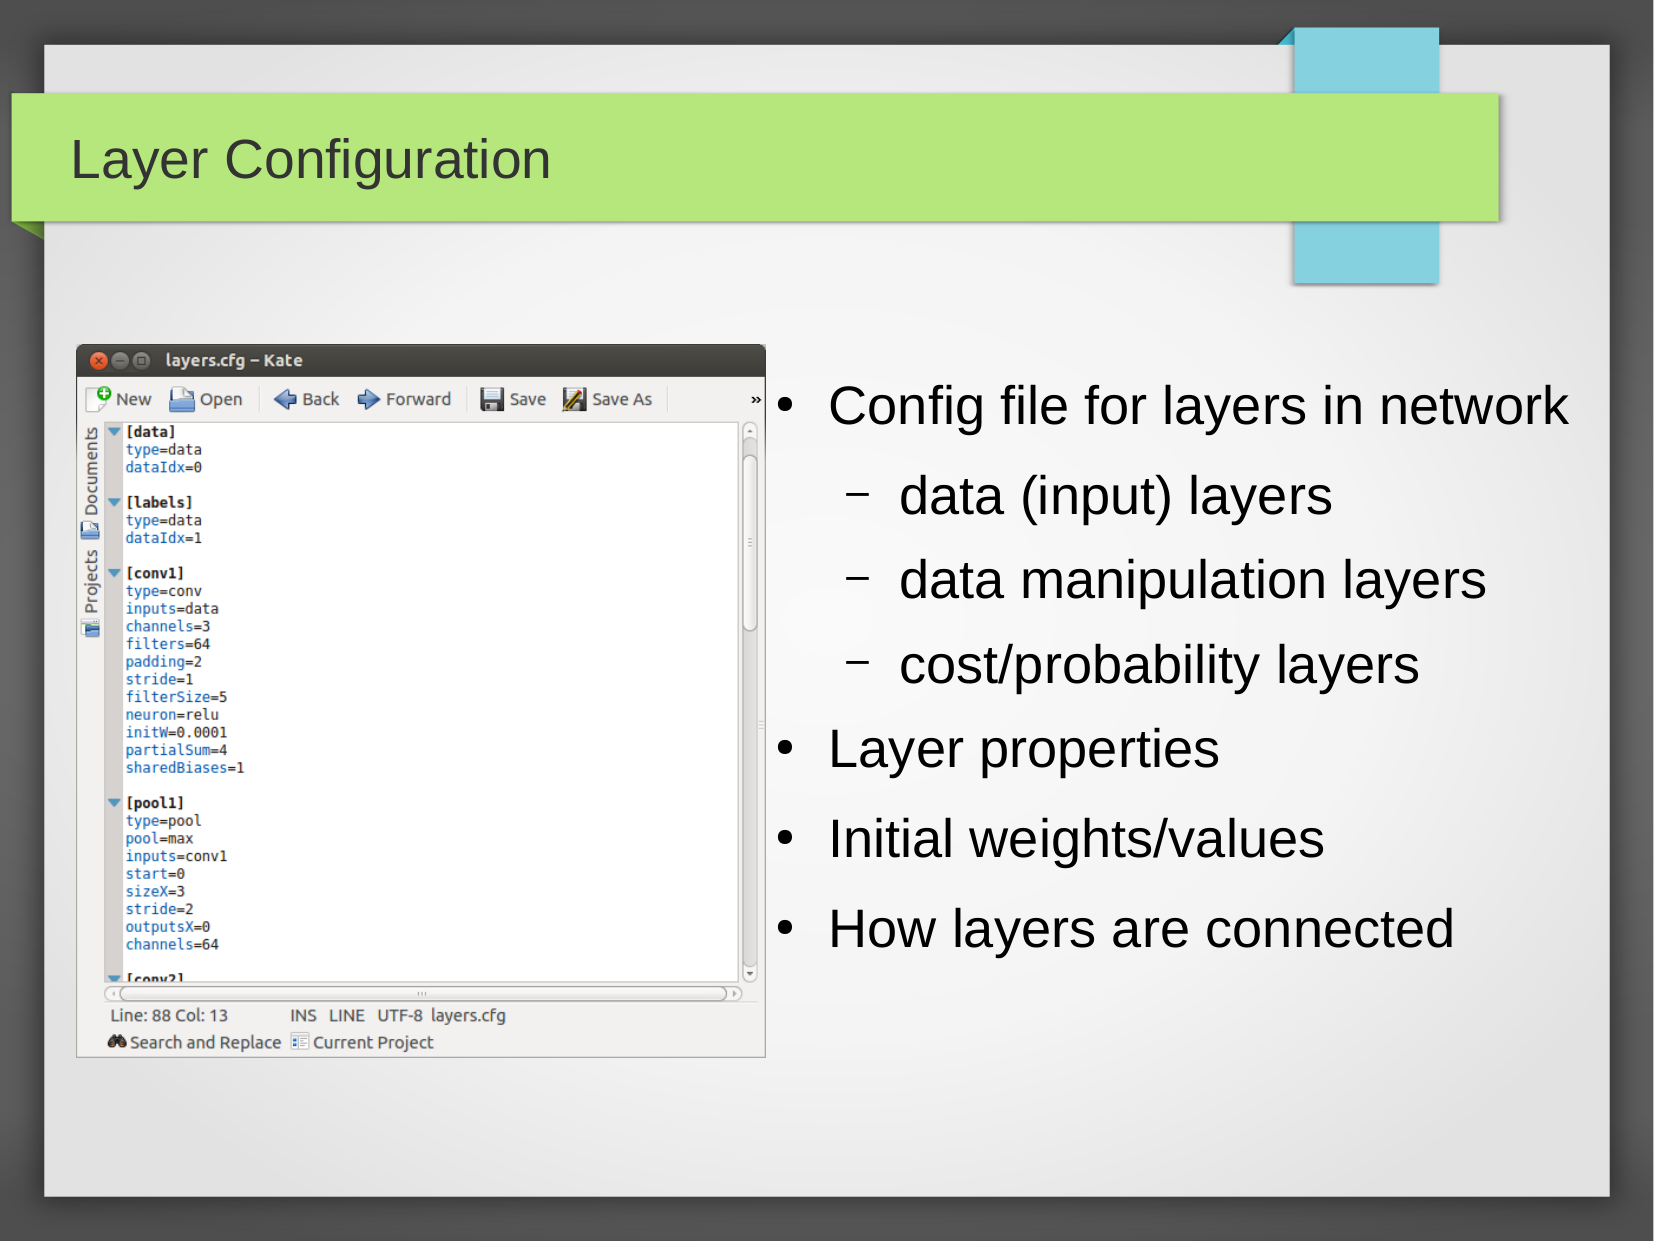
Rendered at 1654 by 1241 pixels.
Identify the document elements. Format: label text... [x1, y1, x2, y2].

title Layer Configuration [70, 106, 1229, 213]
list Config file for layers in network data (input) layers data manipulation layers cost/probability layers Layer properties Initial weights/values How layers are connected [757, 375, 1591, 1066]
picture [0, 0, 1654, 1241]
